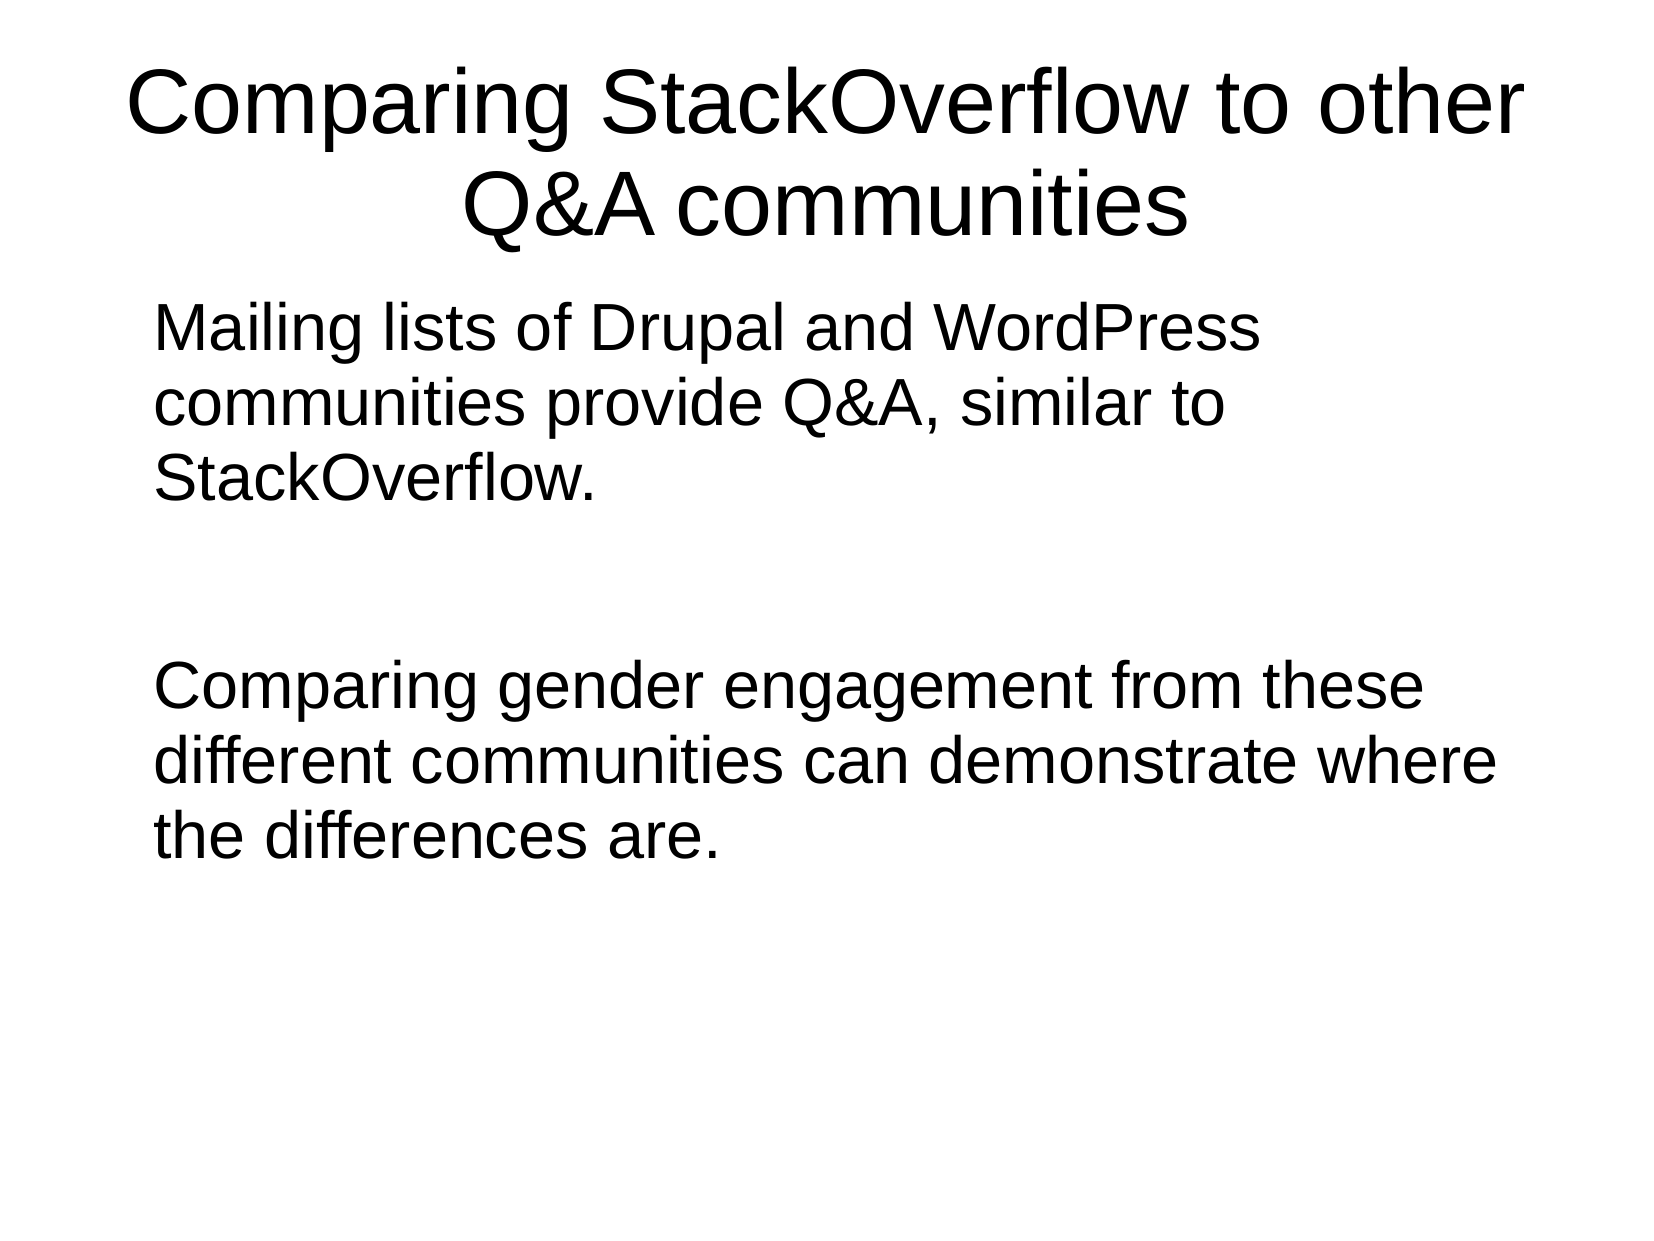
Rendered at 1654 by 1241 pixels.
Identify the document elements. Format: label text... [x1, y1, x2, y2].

list Mailing lists of Drupal and WordPress communities provide Q&A, similar to StackOverflow. Comparing gender engagement from these different communities can demonstrate where the differences are. [82, 290, 1571, 1010]
title Comparing StackOverflow to other Q&A communities [82, 49, 1571, 257]
